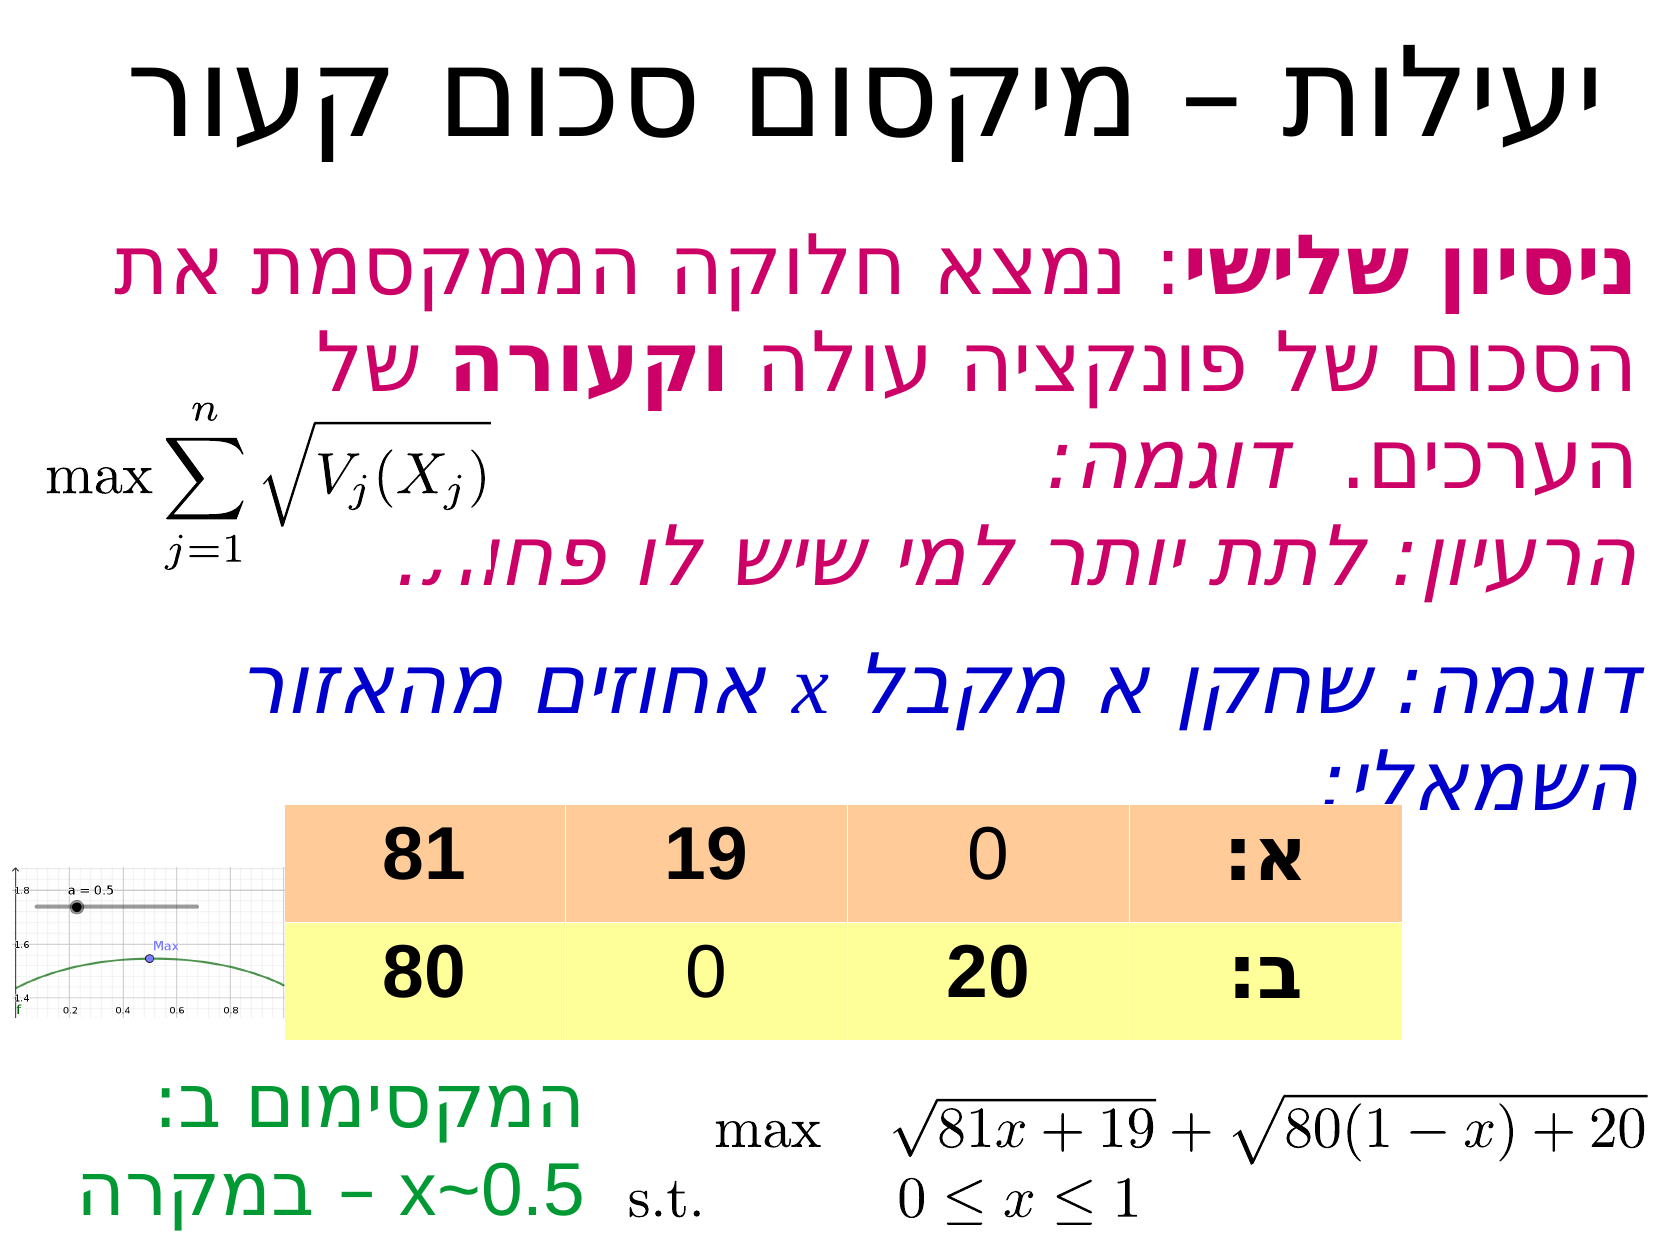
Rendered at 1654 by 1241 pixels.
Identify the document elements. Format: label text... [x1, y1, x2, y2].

table_cell 0 [566, 923, 847, 1040]
table_cell ב: [1130, 923, 1402, 1040]
text_box דוגמה: שחקן א מקבל x אחוזים מהאזור השמאלי: [0, 628, 1654, 766]
text_box [627, 1094, 1648, 1225]
title יעילות – מיקסום סכום קעור [30, 7, 1654, 166]
text_box ניסיון שלישי: נמצא חלוקה הממקסמת את הסכום של פונקציה עולה וקעורה של הערכים. דוגמה: הרעיון: לתת יותר למי שיש לו פחות. [0, 210, 1654, 501]
table_header 19 [566, 805, 847, 922]
text_box [45, 402, 491, 571]
table_cell 80 [285, 923, 565, 1040]
picture [12, 867, 285, 1018]
table_cell 20 [848, 923, 1129, 1040]
text_box המקסימום ב: x~0.5 – במקרה הזה הוגן! [0, 1051, 601, 1241]
table_header 0 [848, 805, 1129, 922]
table_header 81 [285, 805, 565, 922]
table_header א: [1130, 805, 1402, 922]
